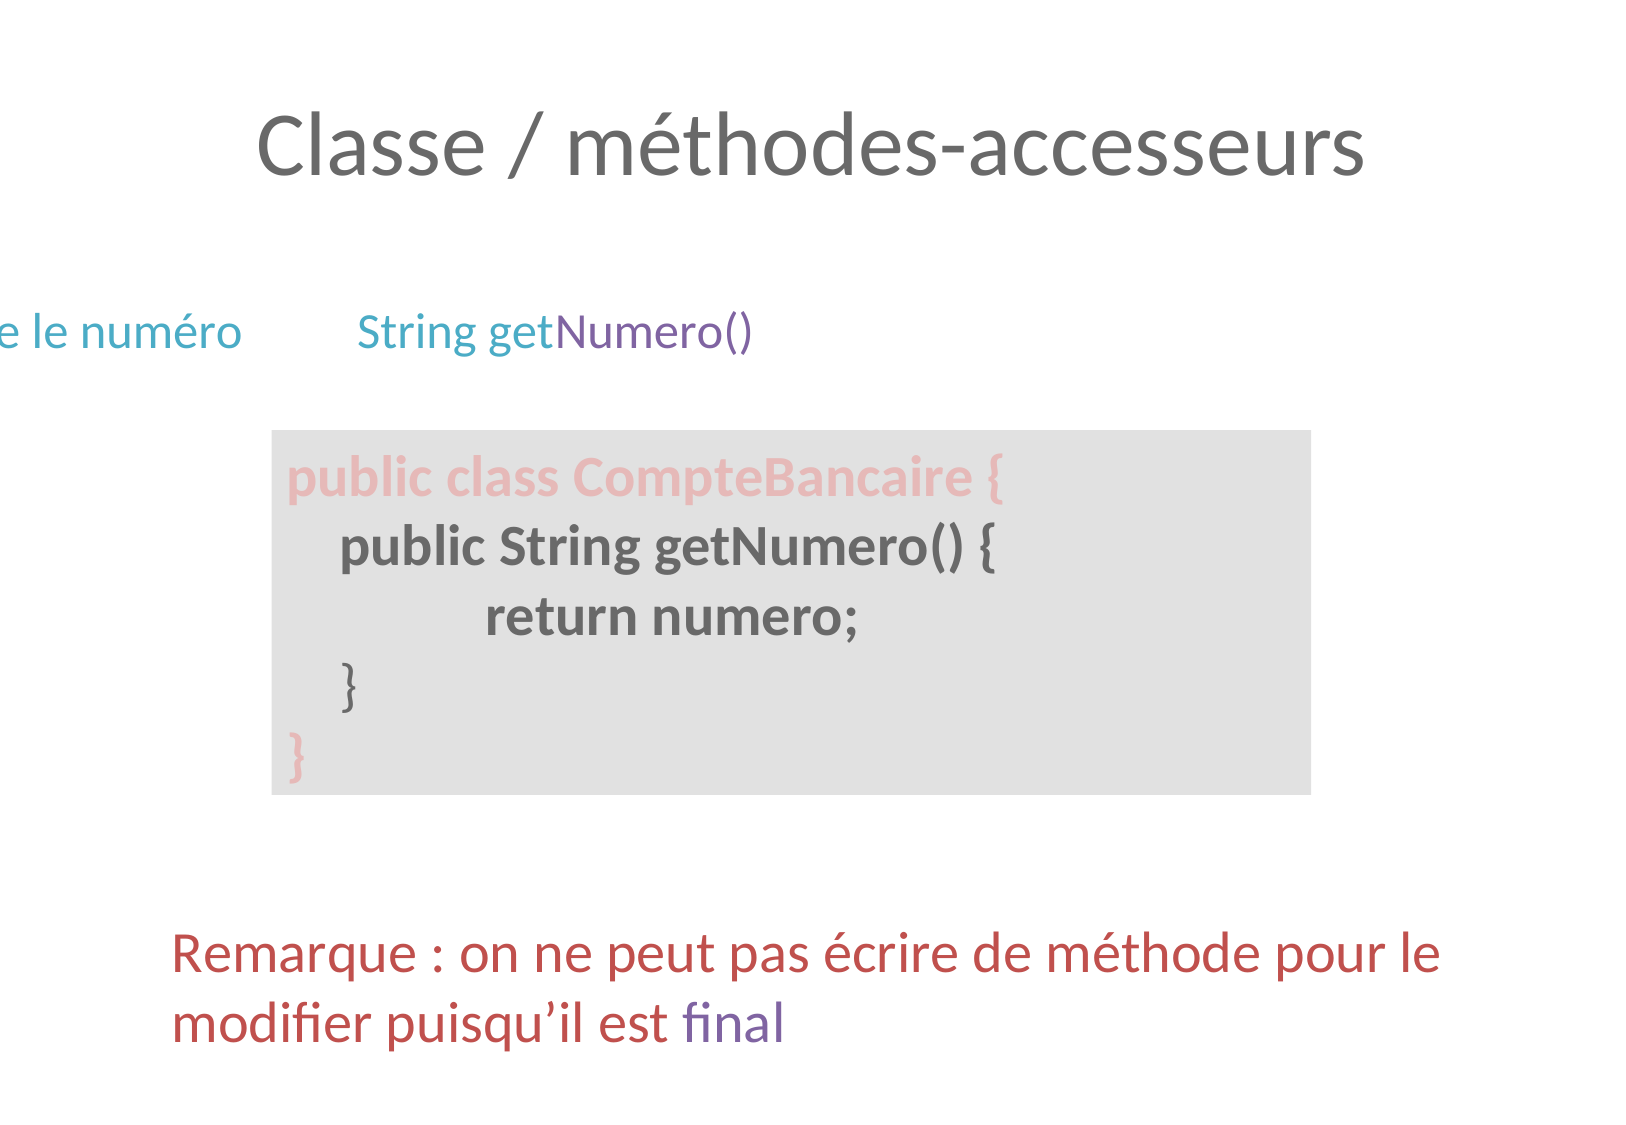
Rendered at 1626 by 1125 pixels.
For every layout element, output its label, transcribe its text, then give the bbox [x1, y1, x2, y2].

title Classe / méthodes-accesseurs [81, 45, 1544, 198]
list connaître le numéro String getNumero() [0, 198, 1548, 552]
text_box public class CompteBancaire { public String getNumero() { return numero; } } [271, 430, 1312, 795]
text_box Remarque : on ne peut pas écrire de méthode pour le modifier puisqu’il est final [157, 906, 1472, 1125]
